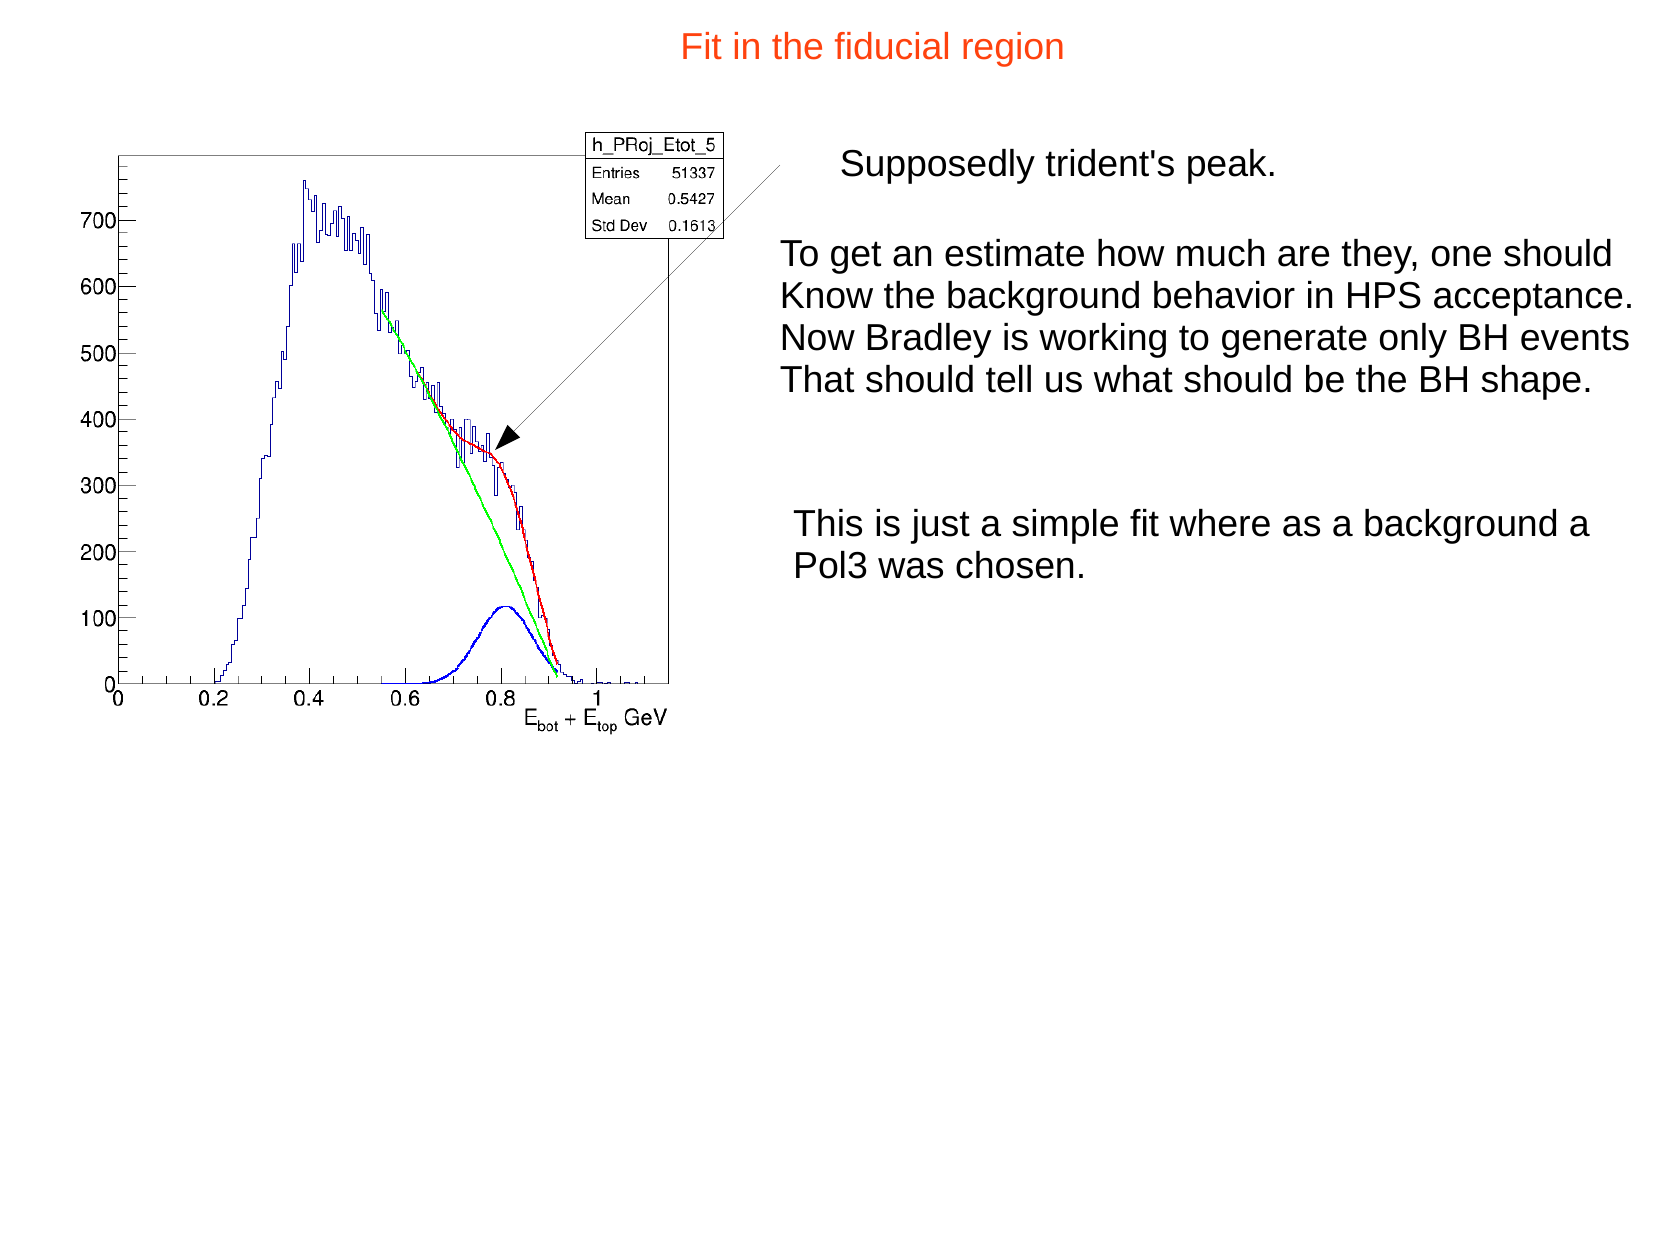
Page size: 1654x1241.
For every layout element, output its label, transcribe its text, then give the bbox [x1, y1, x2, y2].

text_box Supposedly trident's peak. [825, 135, 1293, 192]
text_box This is just a simple fit where as a background a Pol3 was chosen. [778, 495, 1606, 594]
text_box Fit in the fiducial region [665, 18, 1081, 76]
picture [50, 89, 736, 750]
text_box To get an estimate how much are they, one should Know the background behavior in HPS acceptance. Now Bradley is working to generate only BH events That should tell us what should be the BH shape. [765, 225, 1650, 408]
